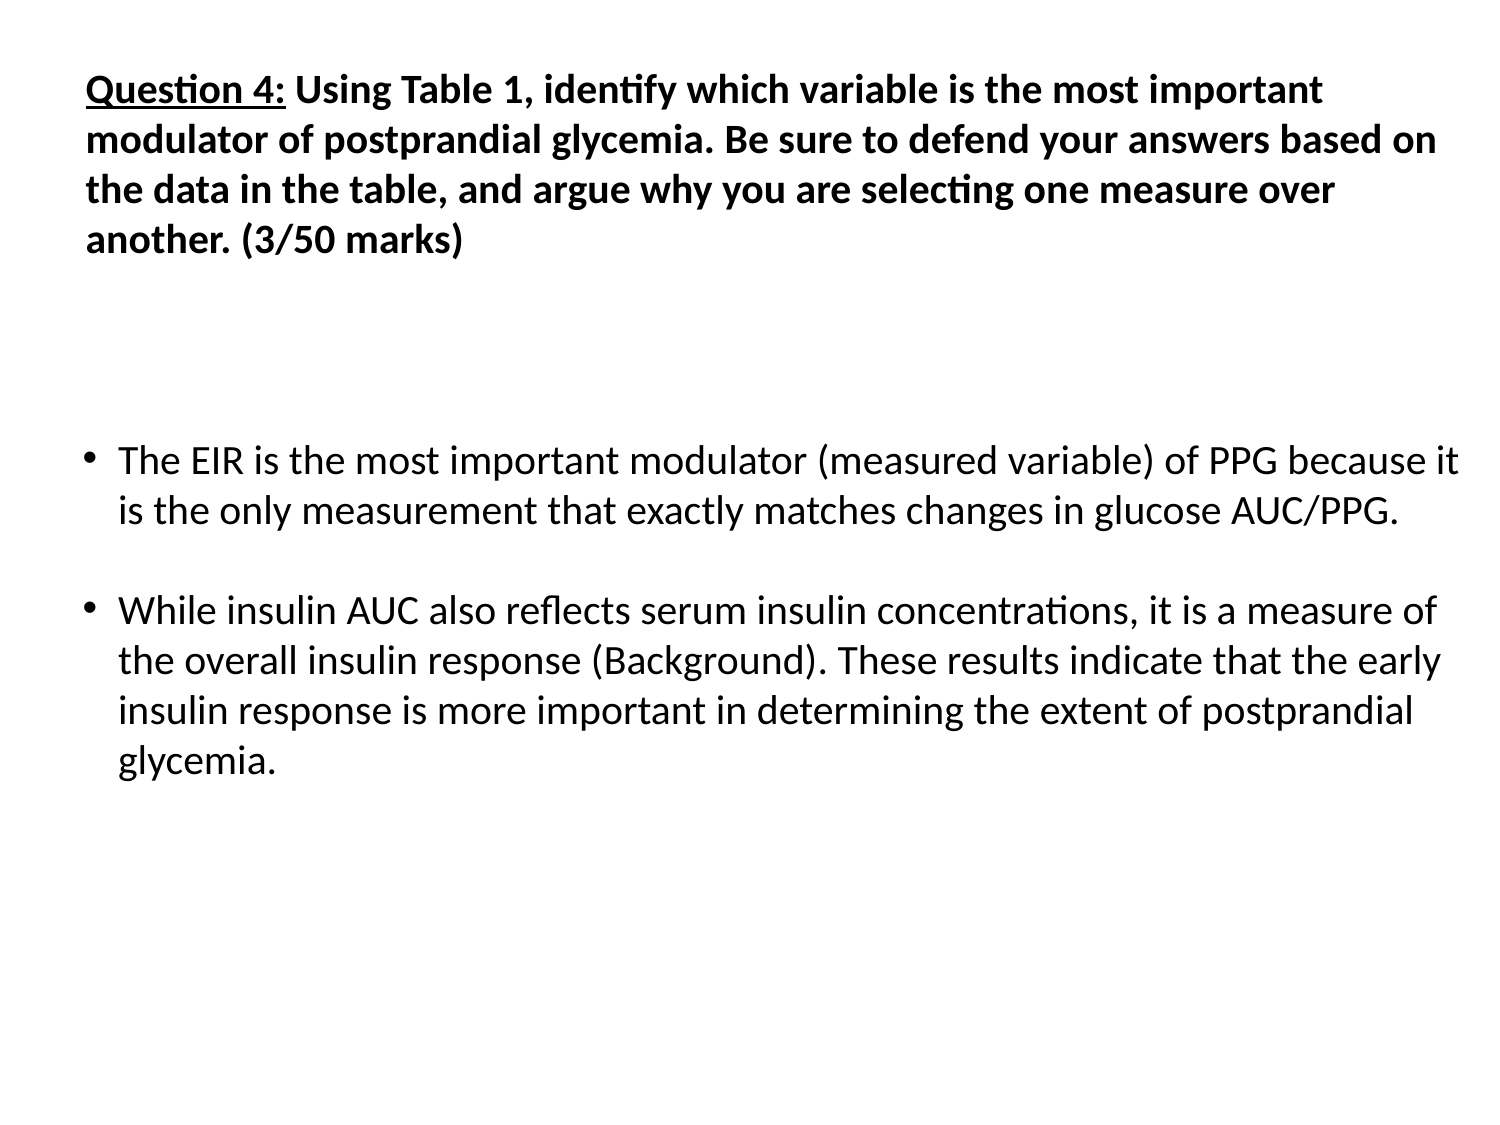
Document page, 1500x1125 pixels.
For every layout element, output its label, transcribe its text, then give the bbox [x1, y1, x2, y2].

text_box The EIR is the most important modulator (measured variable) of PPG because it is the only measurement that exactly matches changes in glucose AUC/PPG. While insulin AUC also reflects serum insulin concentrations, it is a measure of the overall insulin response (Background). These results indicate that the early insulin response is more important in determining the extent of postprandial glycemia. [68, 380, 1481, 895]
text_box Question 4: Using Table 1, identify which variable is the most important modulator of postprandial glycemia. Be sure to defend your answers based on the data in the table, and argue why you are selecting one measure over another. (3/50 marks) [70, 54, 1489, 319]
